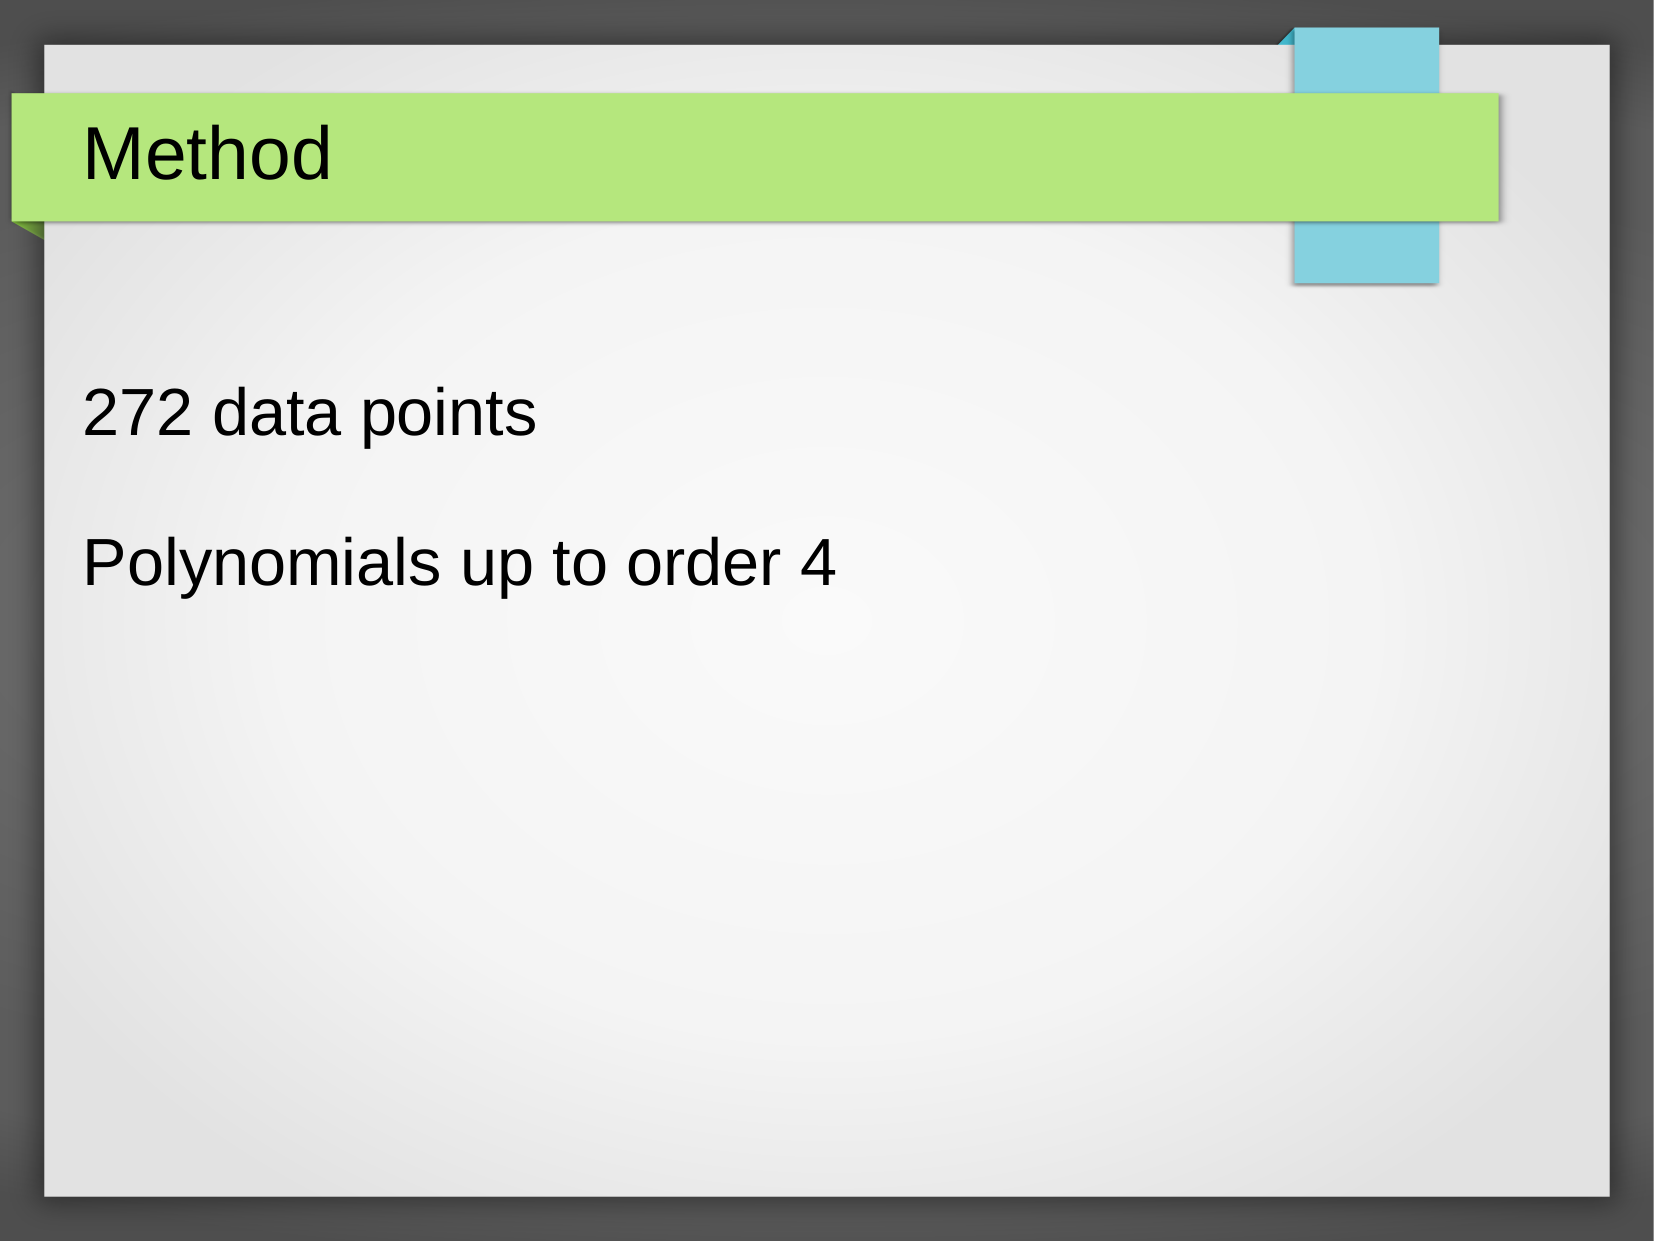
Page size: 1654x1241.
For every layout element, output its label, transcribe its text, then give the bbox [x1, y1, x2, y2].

title Method [82, 94, 1264, 213]
subtitle 272 data points Polynomials up to order 4 [82, 300, 1571, 1113]
picture [0, 0, 1654, 1241]
